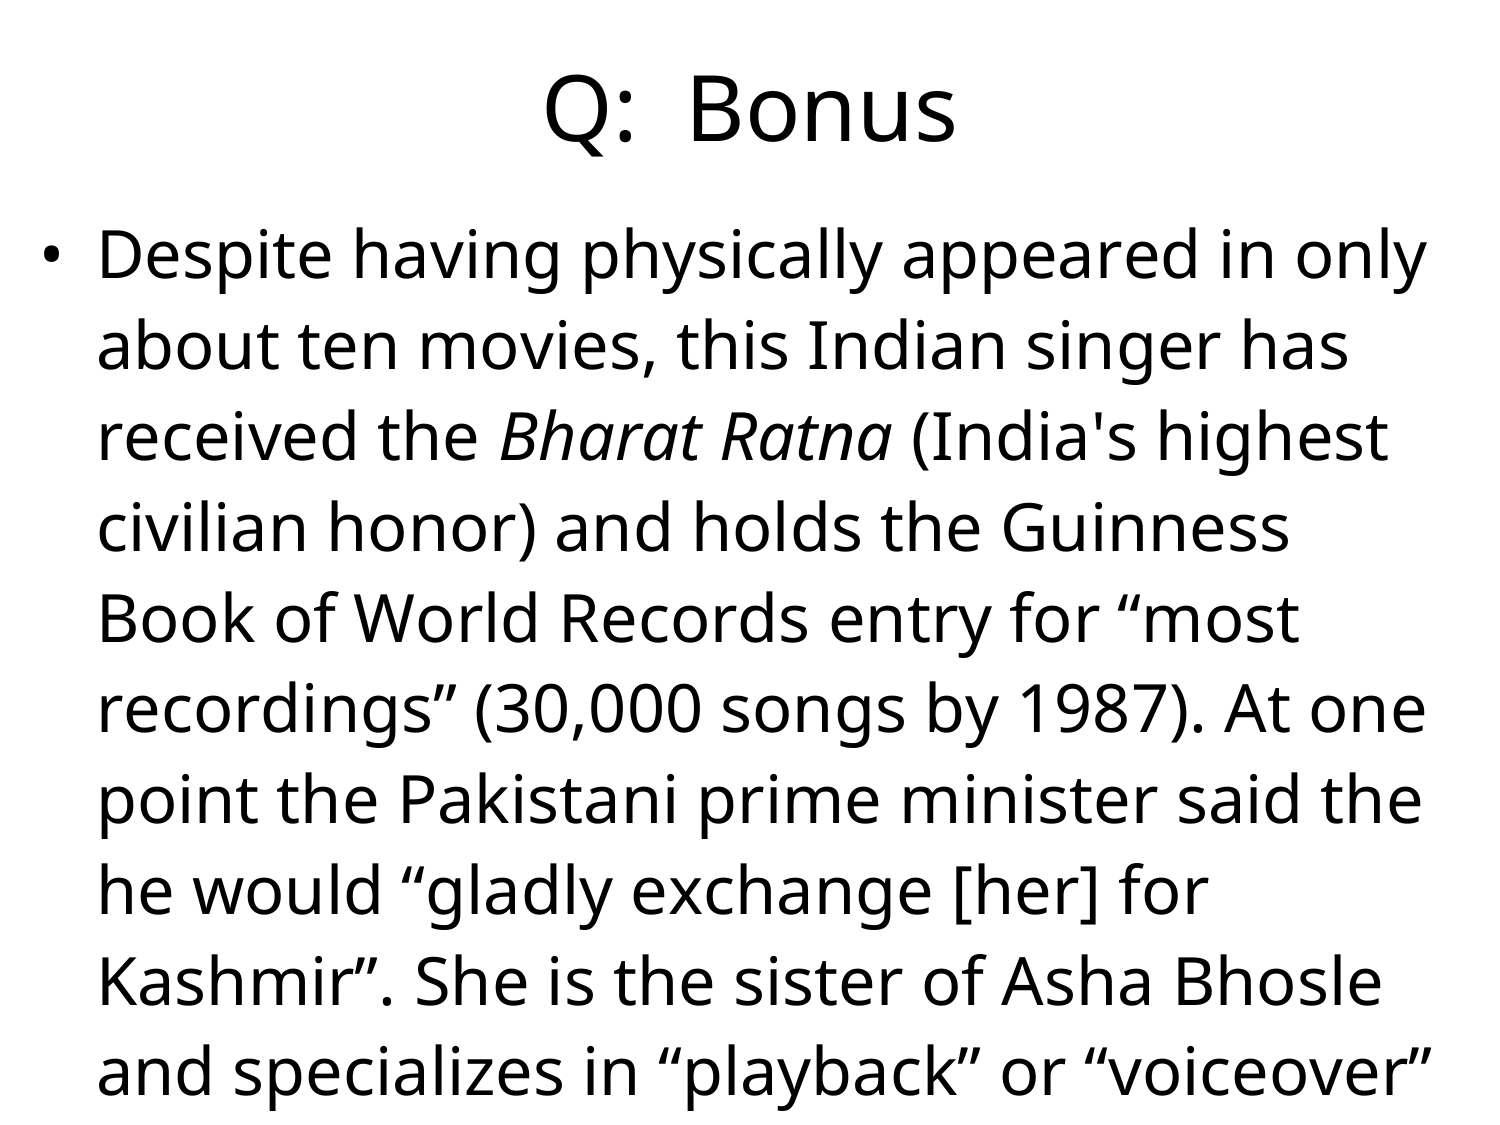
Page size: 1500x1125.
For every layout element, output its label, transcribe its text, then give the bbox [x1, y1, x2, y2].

title Q: Bonus [24, 12, 1476, 200]
list Despite having physically appeared in only about ten movies, this Indian singer has received the Bharat Ratna (India's highest civilian honor) and holds the Guinness Book of World Records entry for “most recordings” (30,000 songs by 1987). At one point the Pakistani prime minister said the he would “gladly exchange [her] for Kashmir”. She is the sister of Asha Bhosle and specializes in “playback” or “voiceover” movie music. [24, 200, 1476, 1101]
